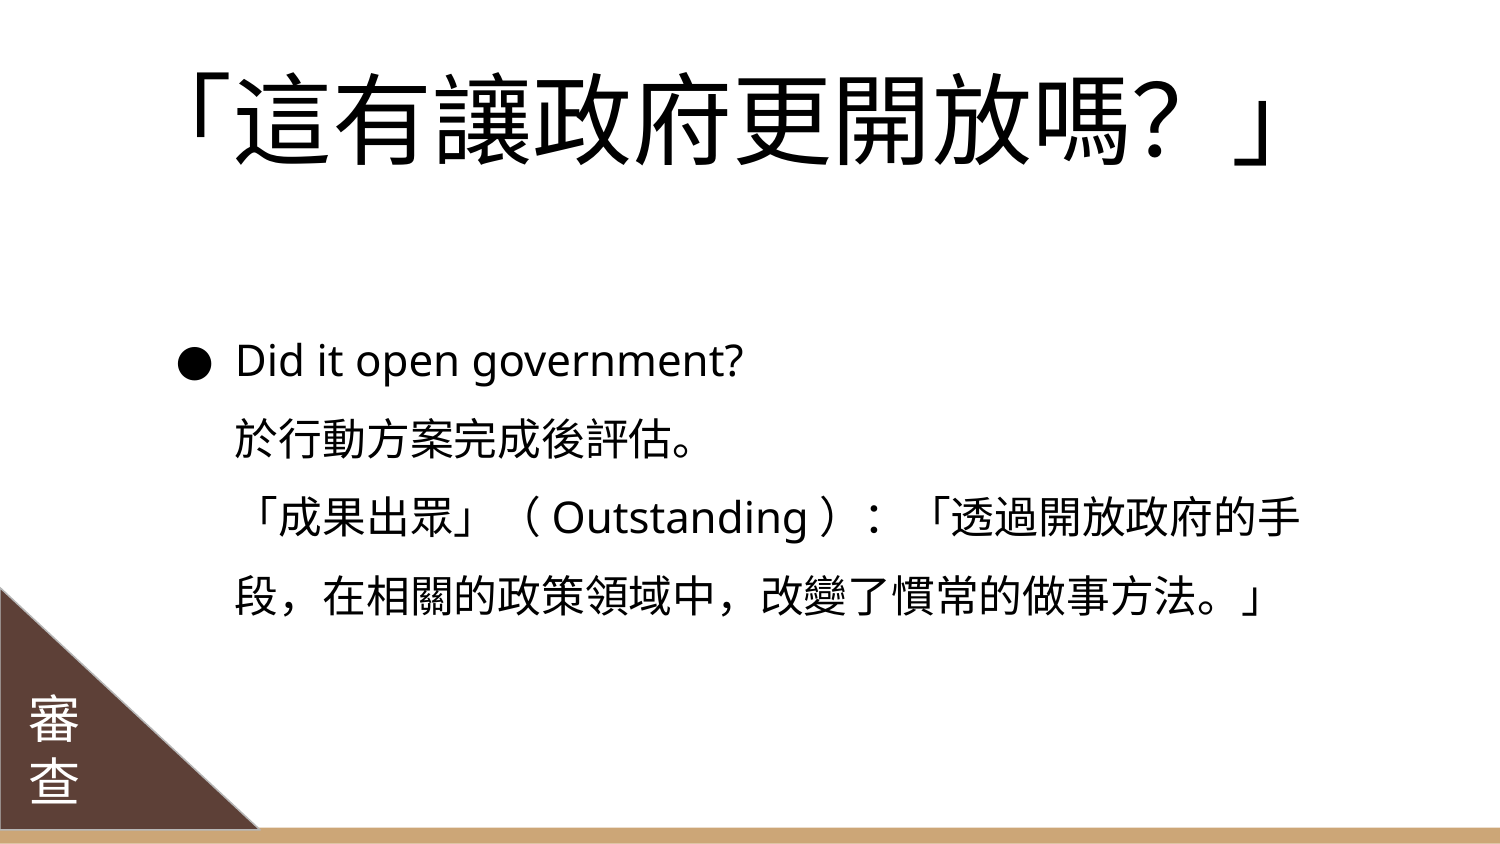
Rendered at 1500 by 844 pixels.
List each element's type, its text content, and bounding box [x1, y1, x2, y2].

text_box [0, 587, 261, 830]
title 「這有讓政府更開放嗎？」 [117, 0, 1383, 235]
text_box 審查 [13, 671, 111, 760]
title Did it open government? 於行動方案完成後評估。 「成果出眾」（Outstanding）：「透過開放政府的手段，在相關的政策領域中，改變了慣常的做事方法。」 [144, 256, 1355, 672]
